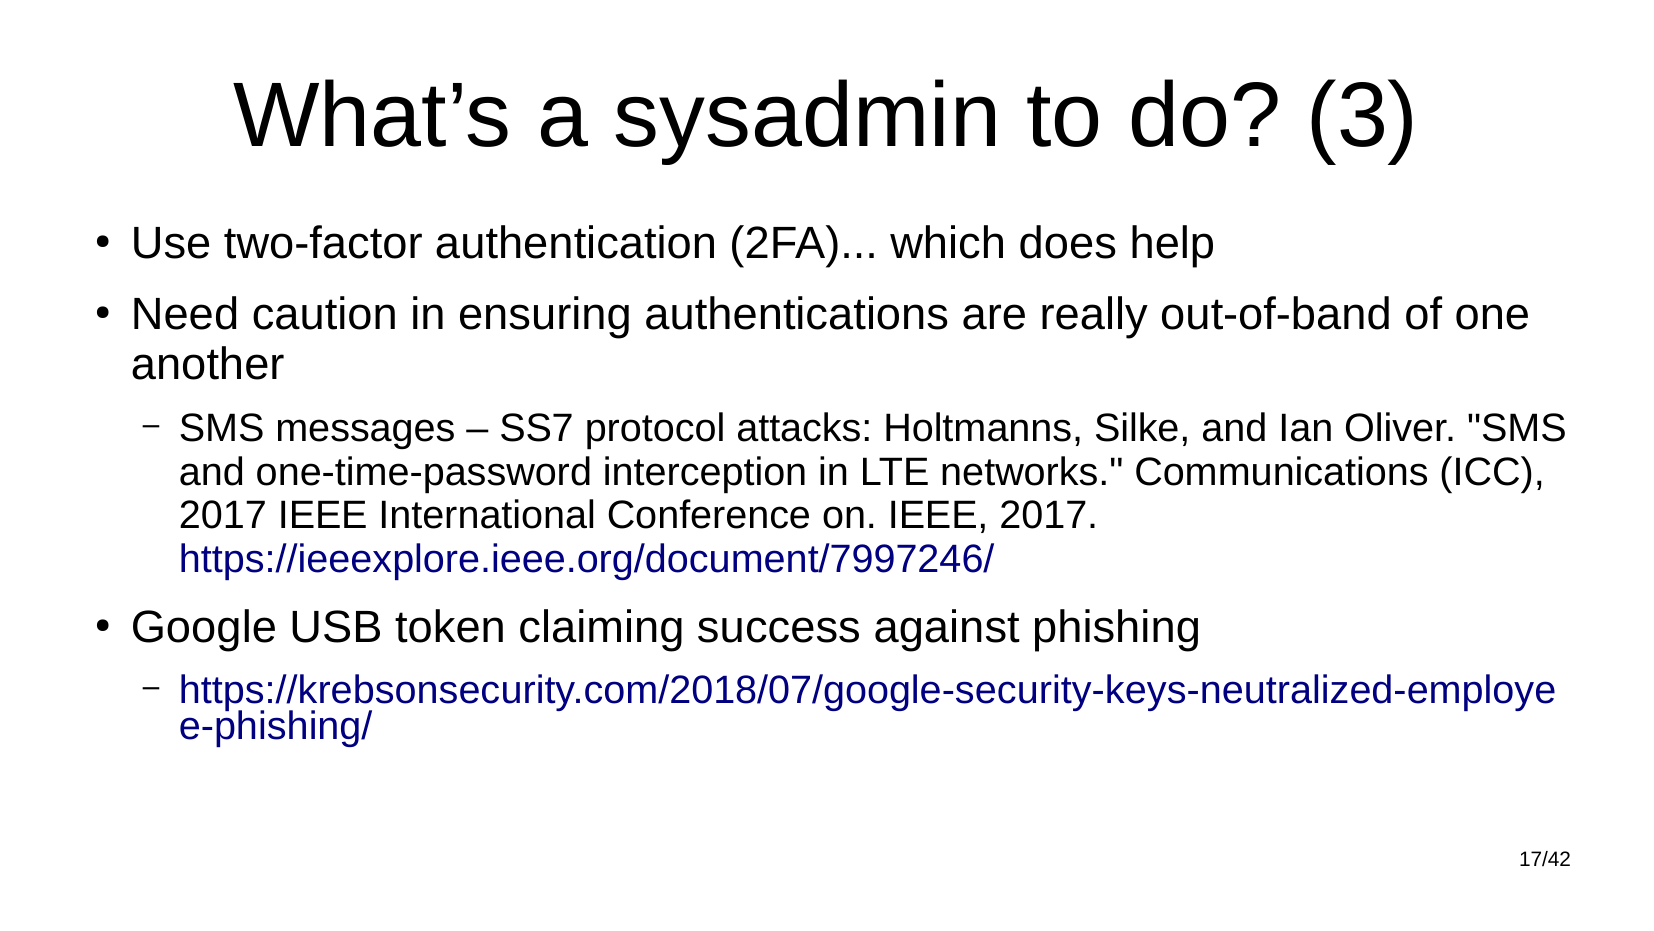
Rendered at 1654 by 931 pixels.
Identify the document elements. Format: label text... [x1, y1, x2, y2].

list Use two-factor authentication (2FA)... which does help Need caution in ensuring authentications are really out-of-band of one another SMS messages – SS7 protocol attacks: Holtmanns, Silke, and Ian Oliver. "SMS and one-time-password interception in LTE networks." Communications (ICC), 2017 IEEE International Conference on. IEEE, 2017. https://ieeexplore.ieee.org/document/7997246/ Google USB token claiming success against phishing https://krebsonsecurity.com/2018/07/google-security-keys-neutralized-employee-phishing/ [82, 217, 1571, 758]
title What’s a sysadmin to do? (3) [82, 37, 1571, 193]
